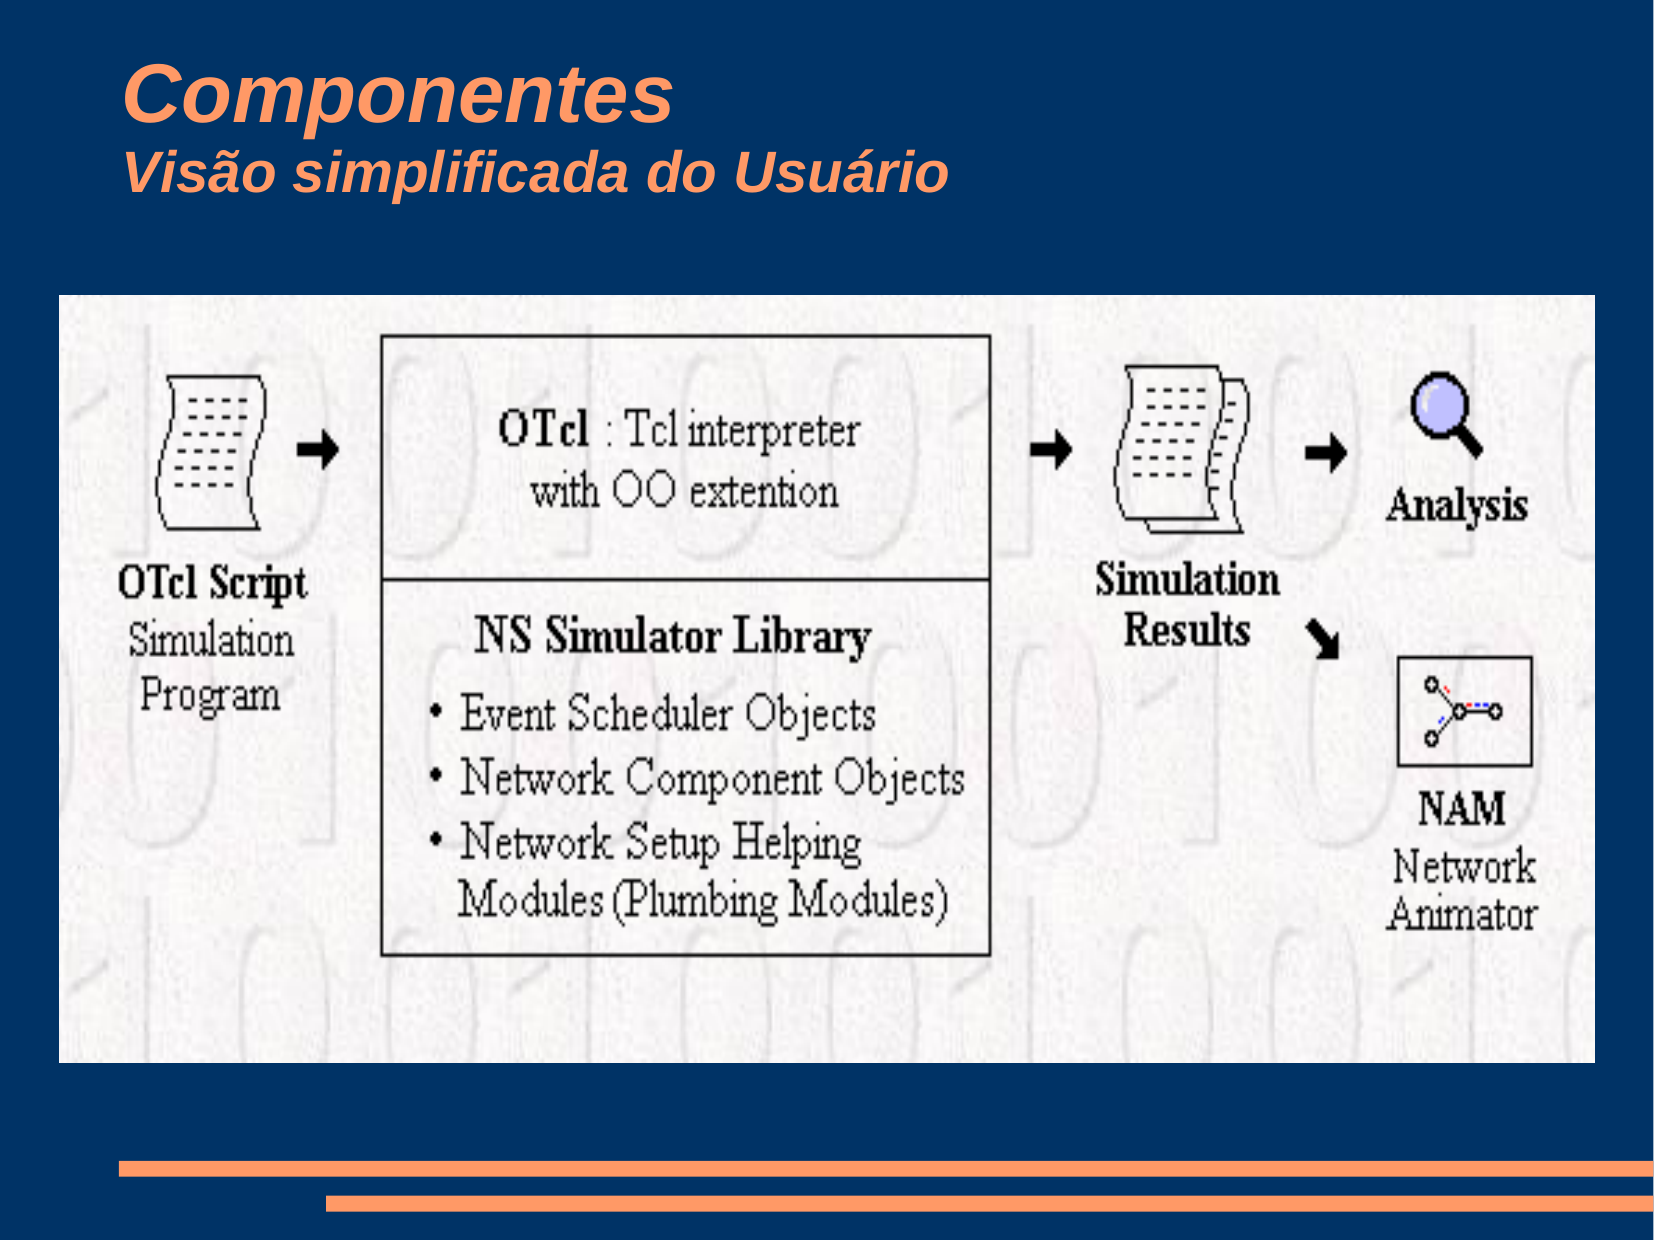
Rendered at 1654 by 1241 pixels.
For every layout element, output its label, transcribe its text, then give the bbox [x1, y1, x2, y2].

title Componentes Visão simplificada do Usuário [121, 22, 1534, 230]
picture [59, 295, 1595, 1063]
